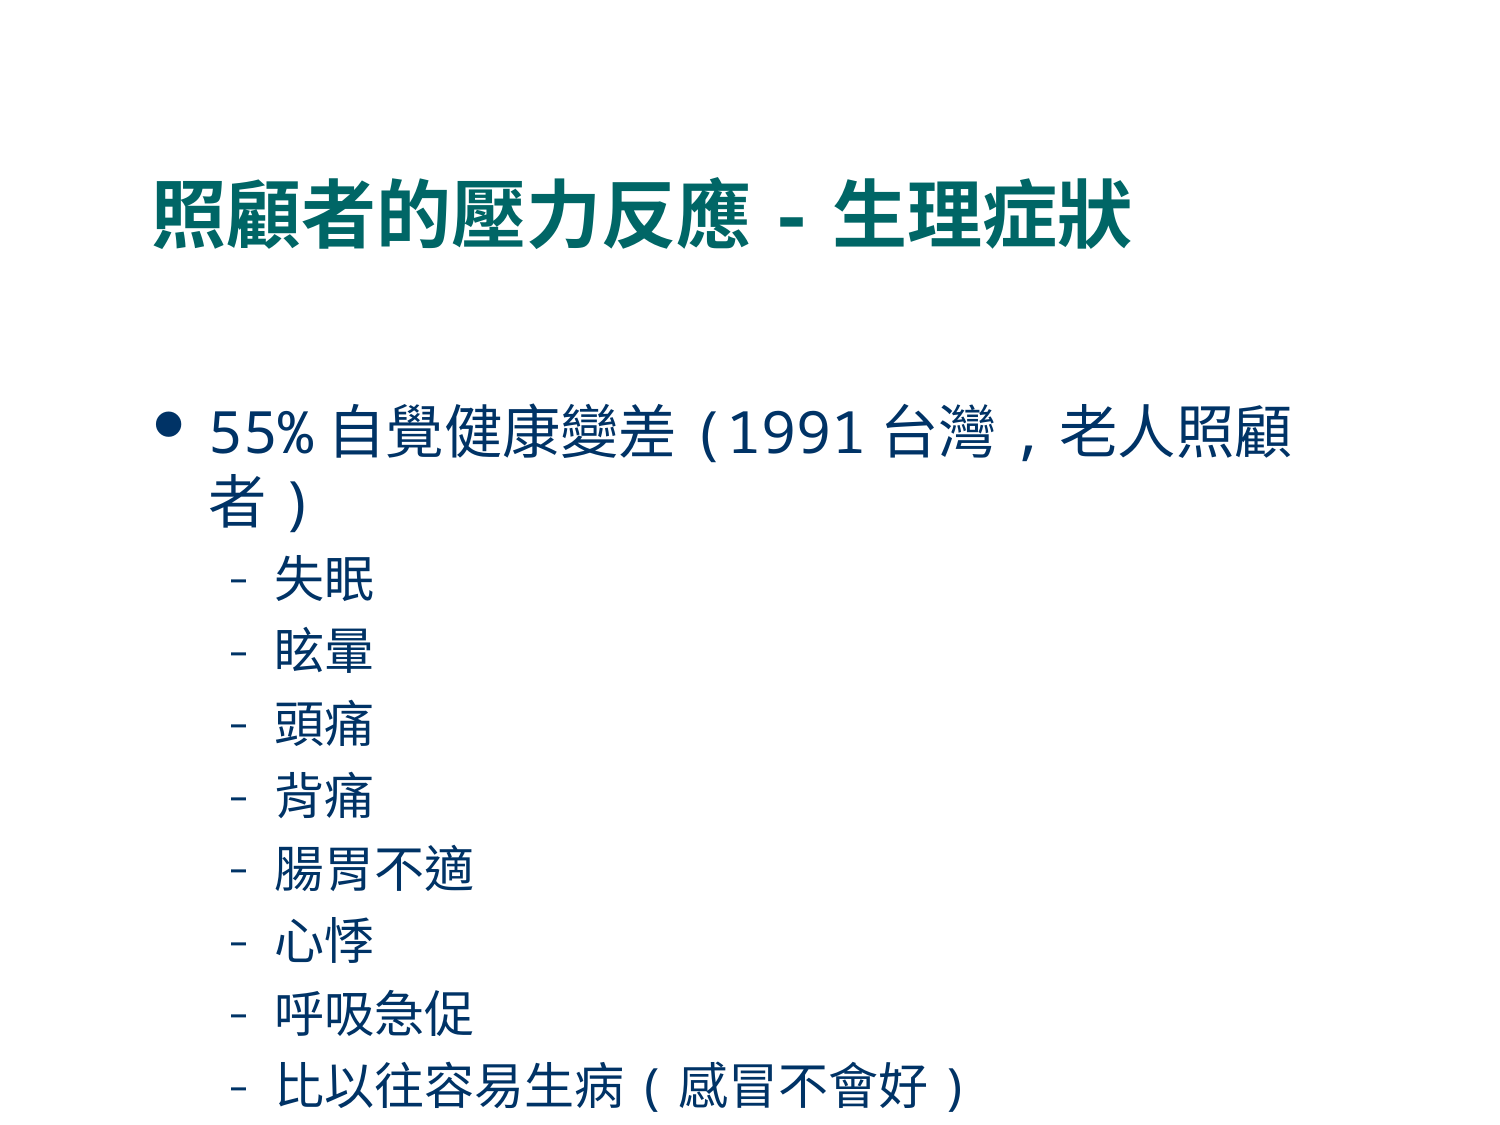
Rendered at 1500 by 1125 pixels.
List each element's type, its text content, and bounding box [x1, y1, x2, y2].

list 55%自覺健康變差(1991台灣,老人照顧者) 失眠 眩暈 頭痛 背痛 腸胃不適 心悸 呼吸急促 比以往容易生病(感冒不會好) [137, 387, 1400, 1053]
title 照顧者的壓力反應-生理症狀 [136, 129, 1414, 309]
